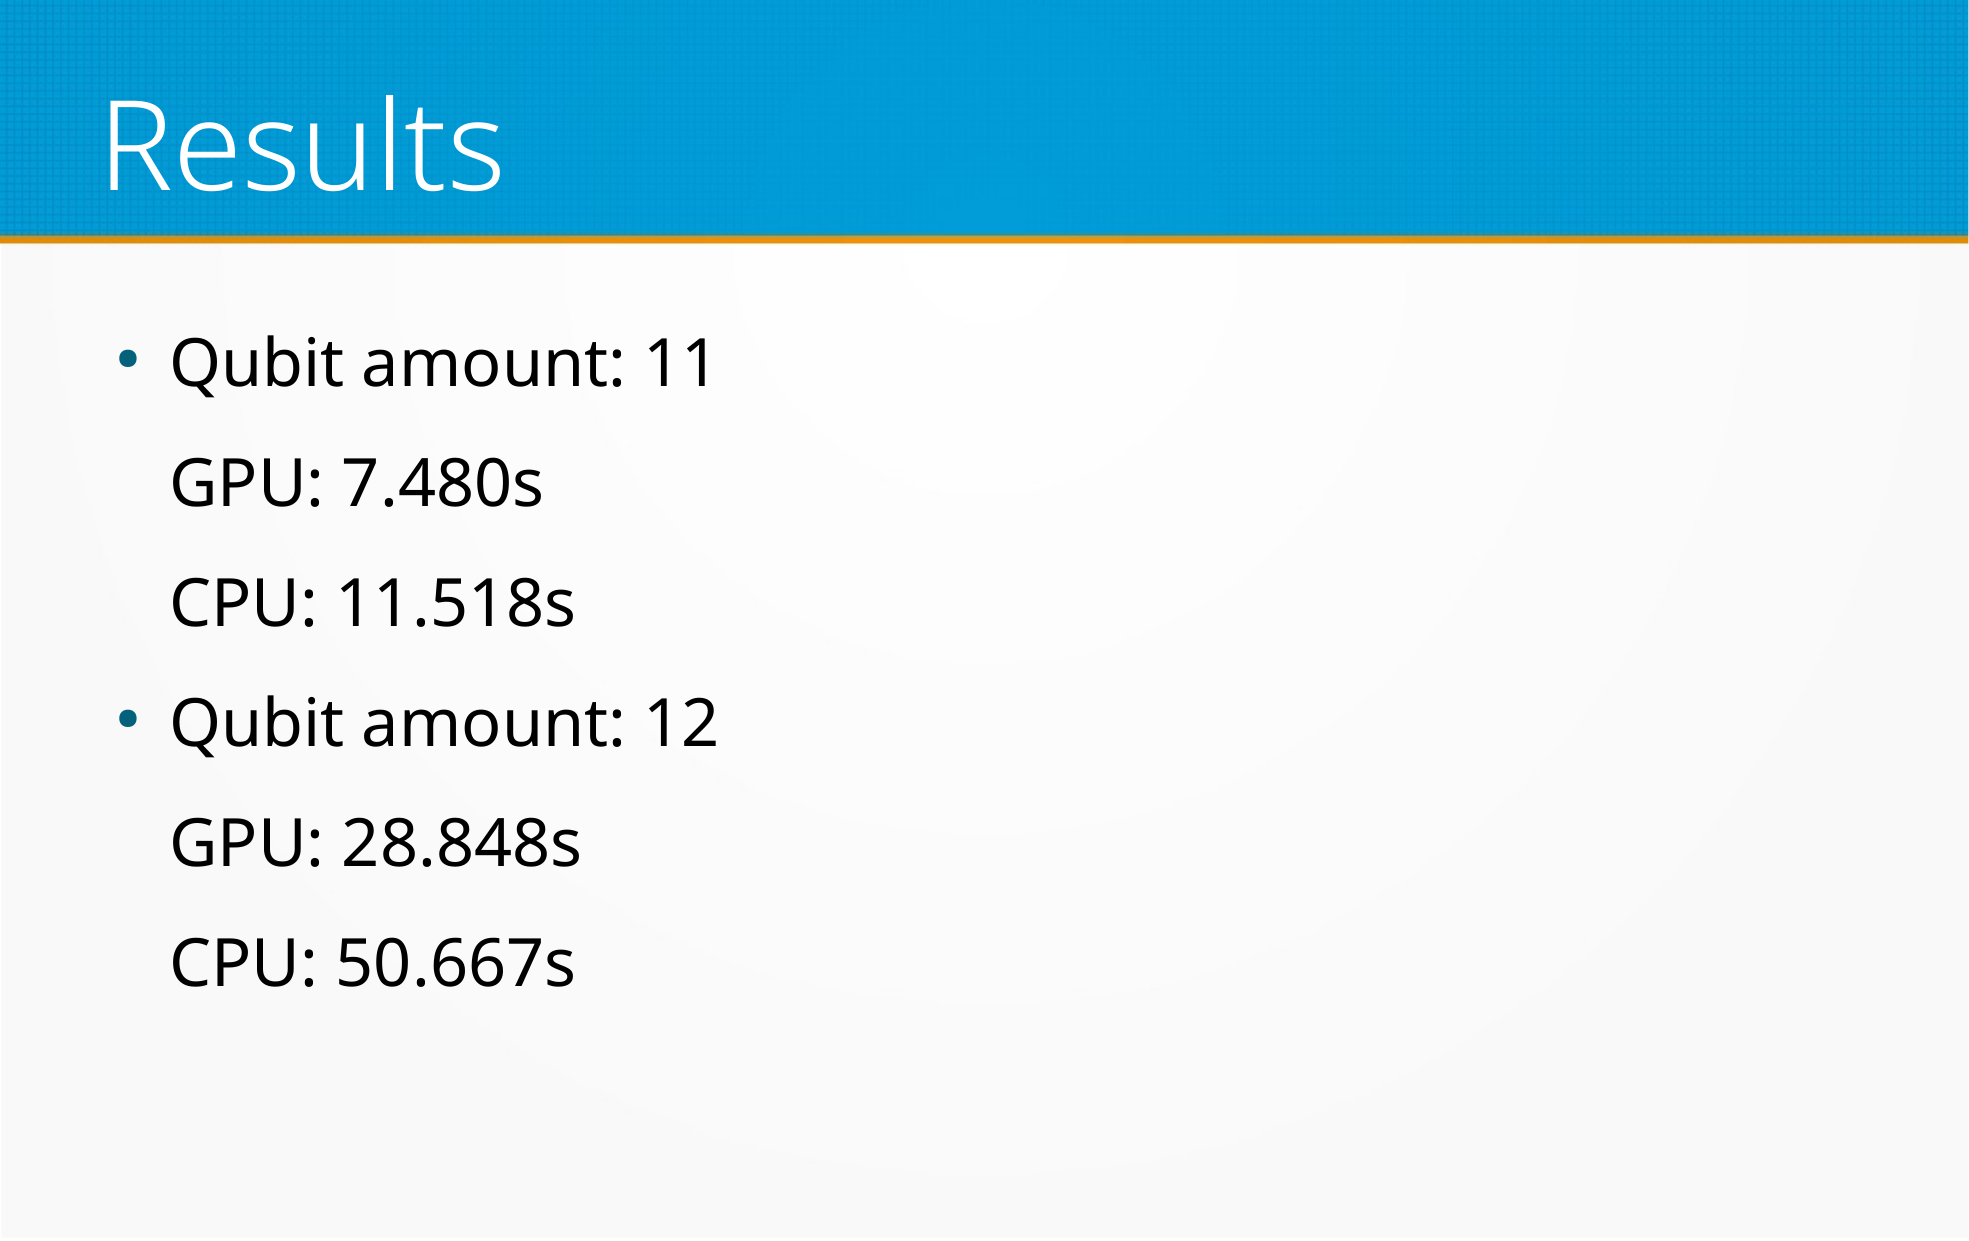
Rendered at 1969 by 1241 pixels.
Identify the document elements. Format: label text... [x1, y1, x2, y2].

picture [0, 233, 1969, 1241]
list Qubit amount: 11 GPU: 7.480s CPU: 11.518s Qubit amount: 12 GPU: 28.848s CPU: 50.667s [98, 315, 1861, 1081]
title Results [98, 19, 1870, 227]
